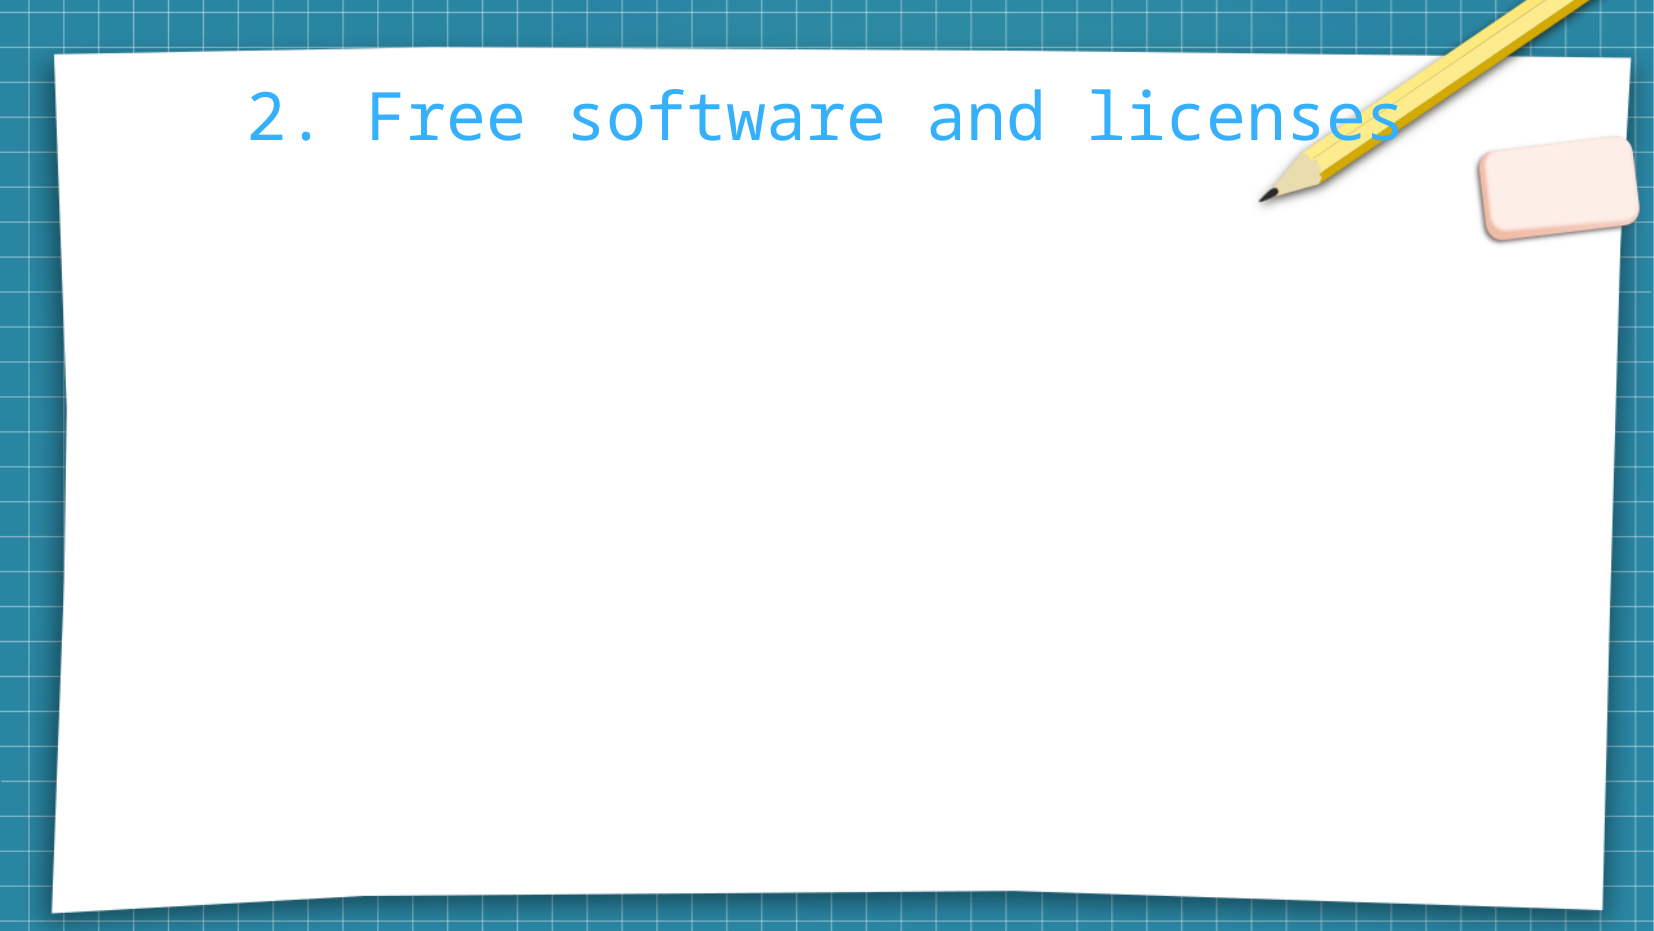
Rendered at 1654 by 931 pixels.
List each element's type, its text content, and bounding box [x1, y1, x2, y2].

picture [0, 0, 1654, 931]
title 2. Free software and licenses [82, 37, 1571, 193]
